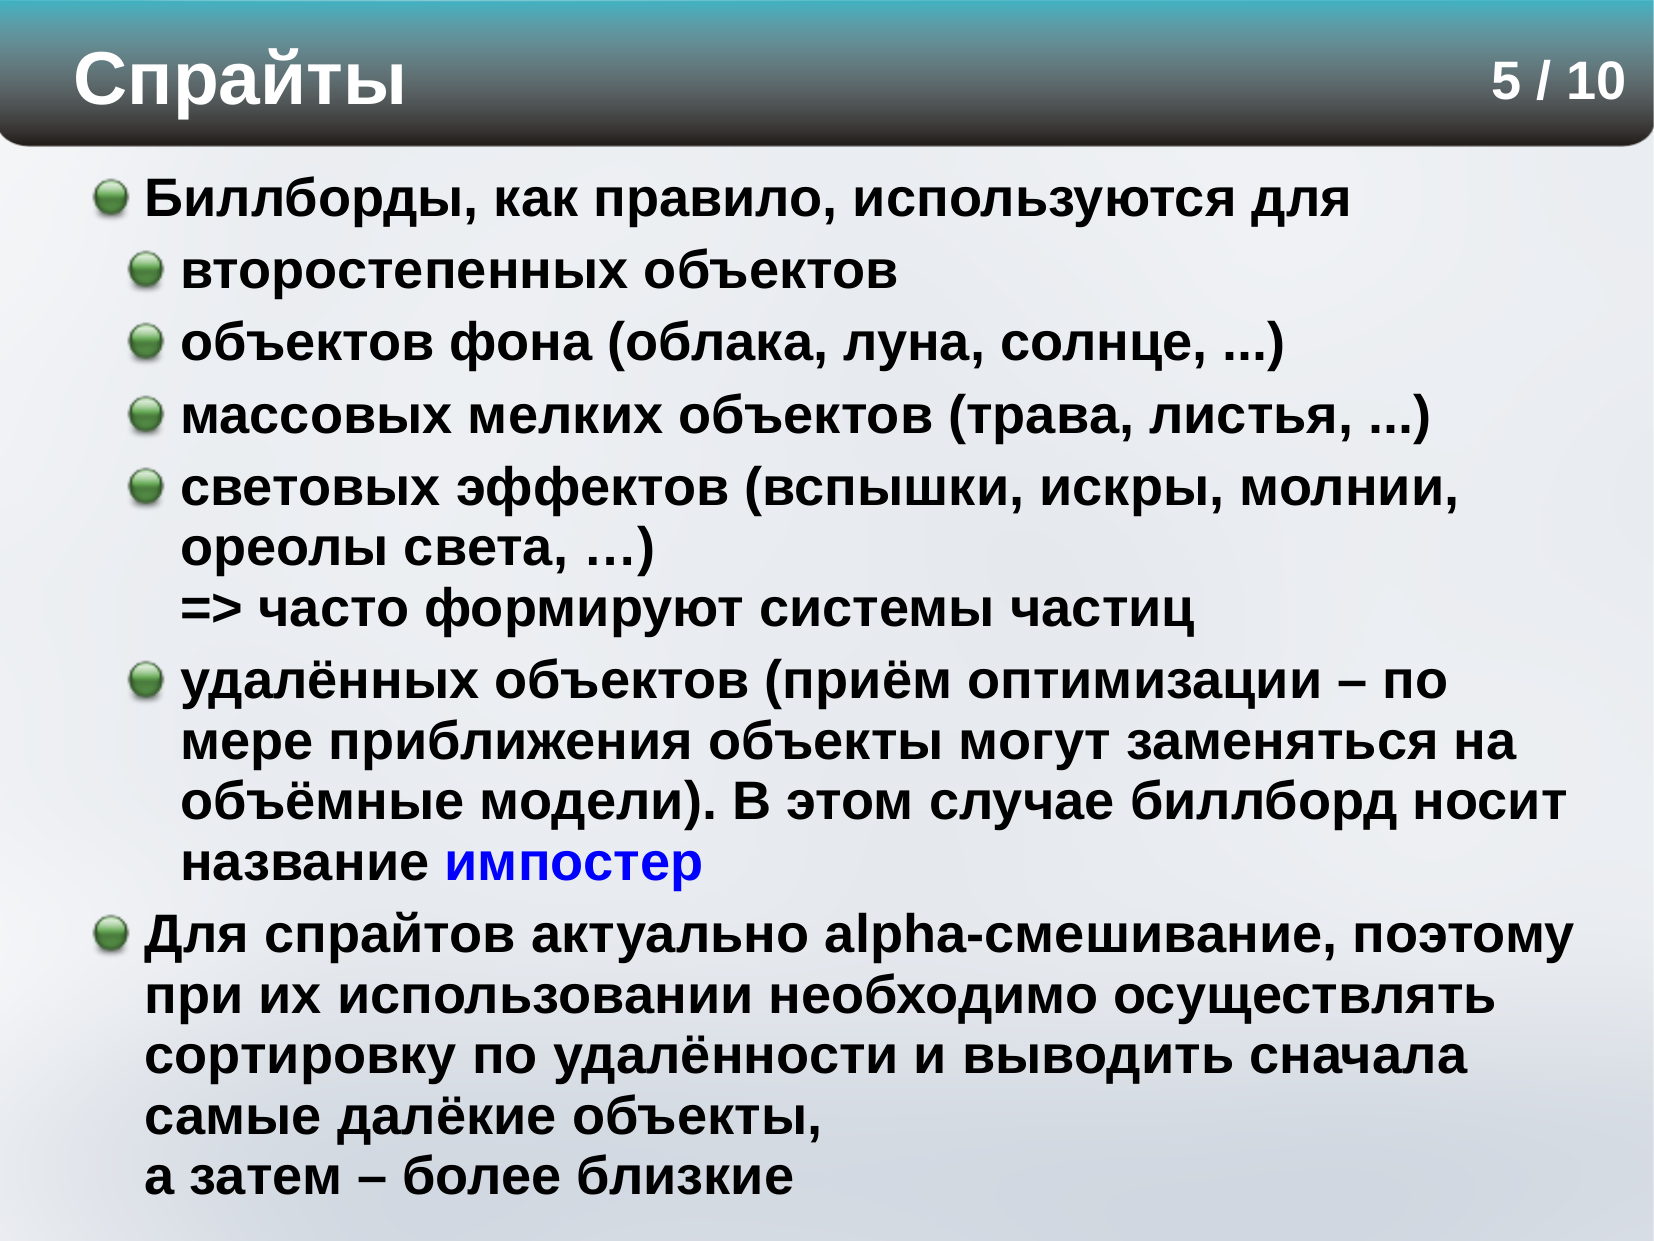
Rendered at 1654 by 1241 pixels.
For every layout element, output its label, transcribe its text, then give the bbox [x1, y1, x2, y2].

text_box Биллборды, как правило, используются для второстепенных объектов объектов фона (облака, луна, солнце, ...) массовых мелких объектов (трава, листья, ...) световых эффектов (вспышки, искры, молнии, ореолы света, …) => часто формируют системы частиц удалённых объектов (приём оптимизации – по мере приближения объекты могут заменяться на объёмные модели). В этом случае биллборд носит название импостер Для спрайтов актуально alpha-смешивание, поэтому при их использовании необходимо осуществлять сортировку по удалённости и выводить сначала самые далёкие объекты, а затем – более близкие [70, 159, 1595, 1214]
picture [0, 0, 1654, 1241]
text_box <номер> / 10 [1476, 42, 1654, 179]
text_box Спрайты [59, 29, 1359, 129]
